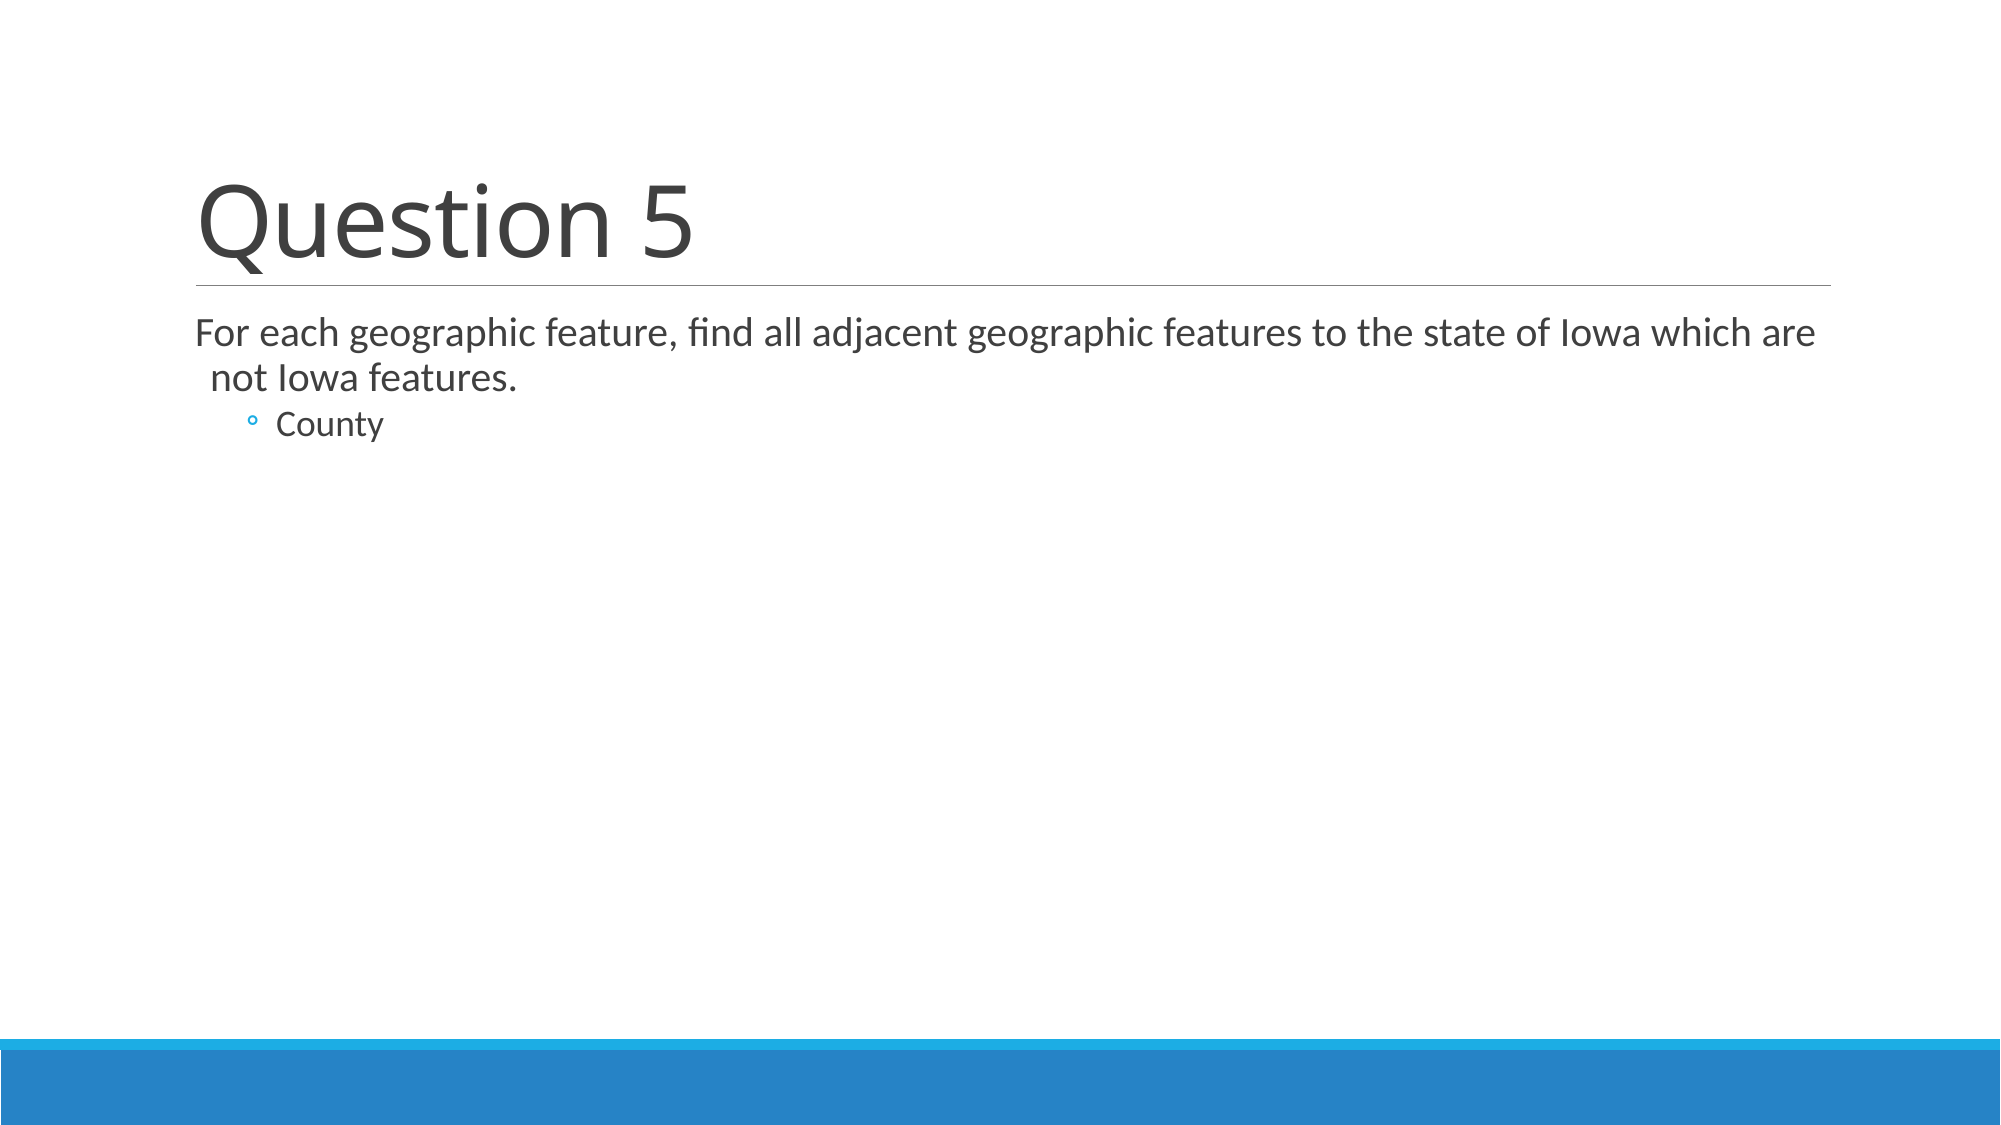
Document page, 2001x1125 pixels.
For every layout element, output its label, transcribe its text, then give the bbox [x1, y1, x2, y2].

list For each geographic feature, find all adjacent geographic features to the state of Iowa which are not Iowa features. County [180, 302, 1831, 963]
title Question 5 [180, 47, 1831, 286]
